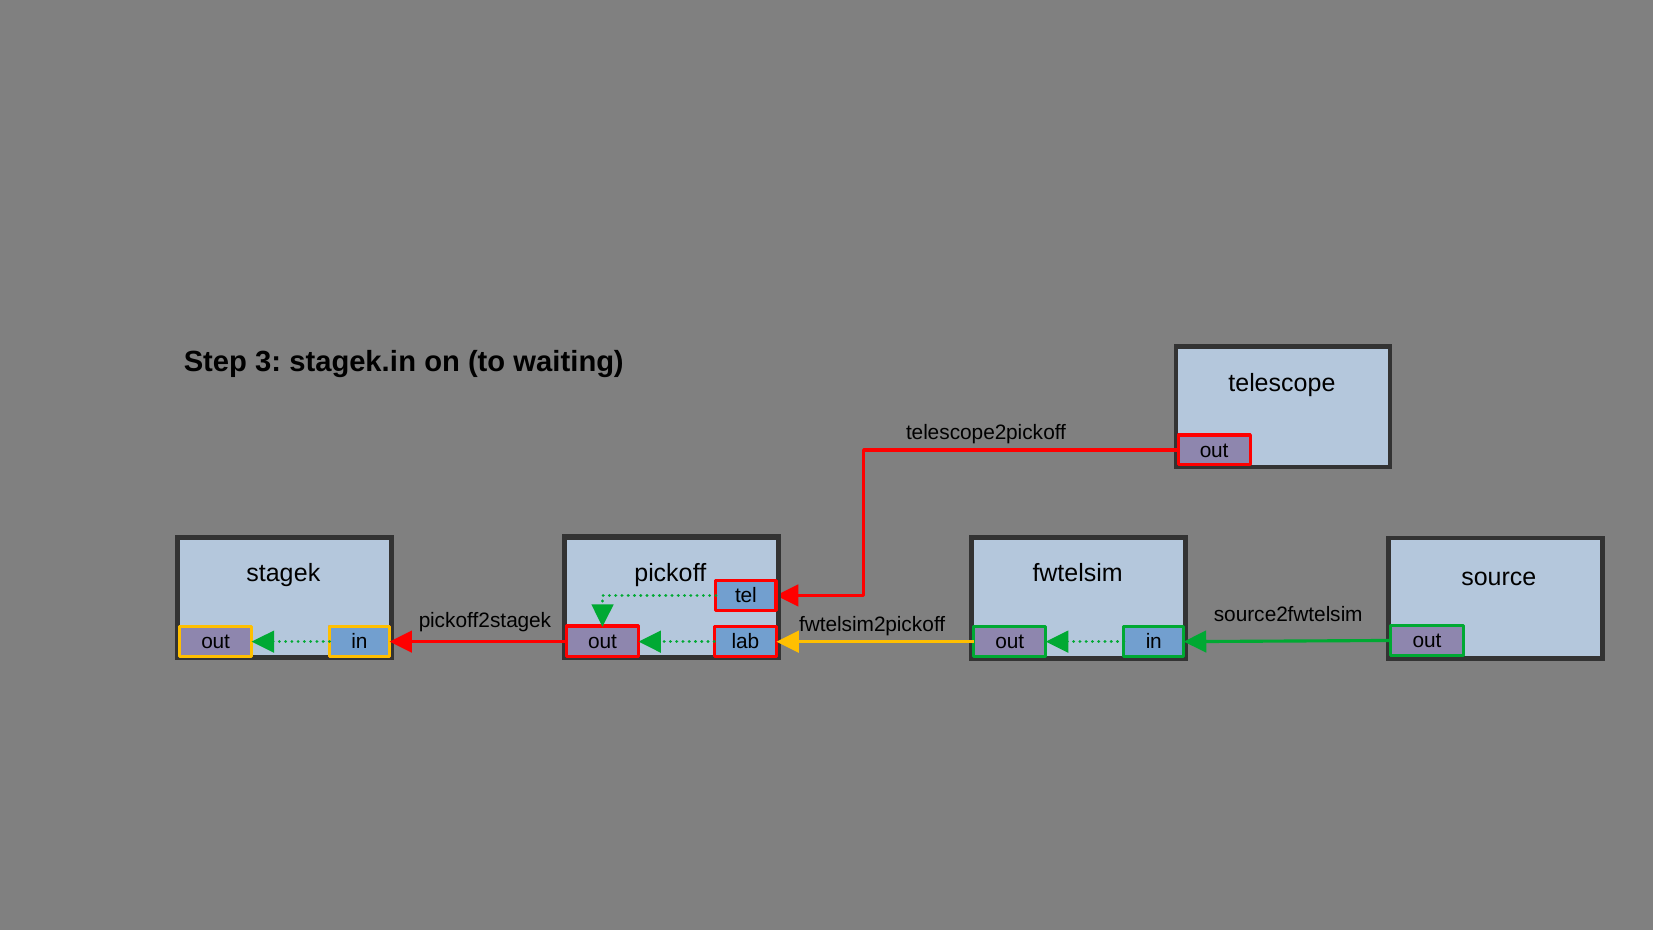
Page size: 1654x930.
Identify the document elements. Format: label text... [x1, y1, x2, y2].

text_box [564, 536, 779, 658]
text_box lab [714, 626, 777, 657]
text_box tel [715, 580, 776, 611]
text_box in [329, 626, 390, 657]
text_box [1388, 538, 1603, 659]
text_box pickoff2stagek [404, 601, 588, 640]
text_box Step 3: stagek.in on (to waiting) [168, 337, 762, 385]
text_box out [179, 626, 252, 657]
text_box out [566, 626, 639, 657]
text_box source [1412, 555, 1586, 599]
text_box out [973, 626, 1046, 657]
text_box pickoff [583, 551, 758, 595]
text_box fwtelsim [991, 551, 1165, 595]
text_box telescope [1195, 361, 1369, 405]
text_box in [1123, 626, 1184, 657]
text_box source2fwtelsim [1198, 595, 1383, 634]
text_box out [1178, 435, 1251, 465]
text_box [1176, 346, 1390, 468]
text_box [971, 537, 1186, 659]
text_box stagek [196, 551, 371, 595]
text_box out [1390, 625, 1464, 656]
text_box telescope2pickoff [891, 413, 1098, 475]
text_box fwtelsim2pickoff [784, 605, 969, 640]
text_box [177, 537, 392, 658]
